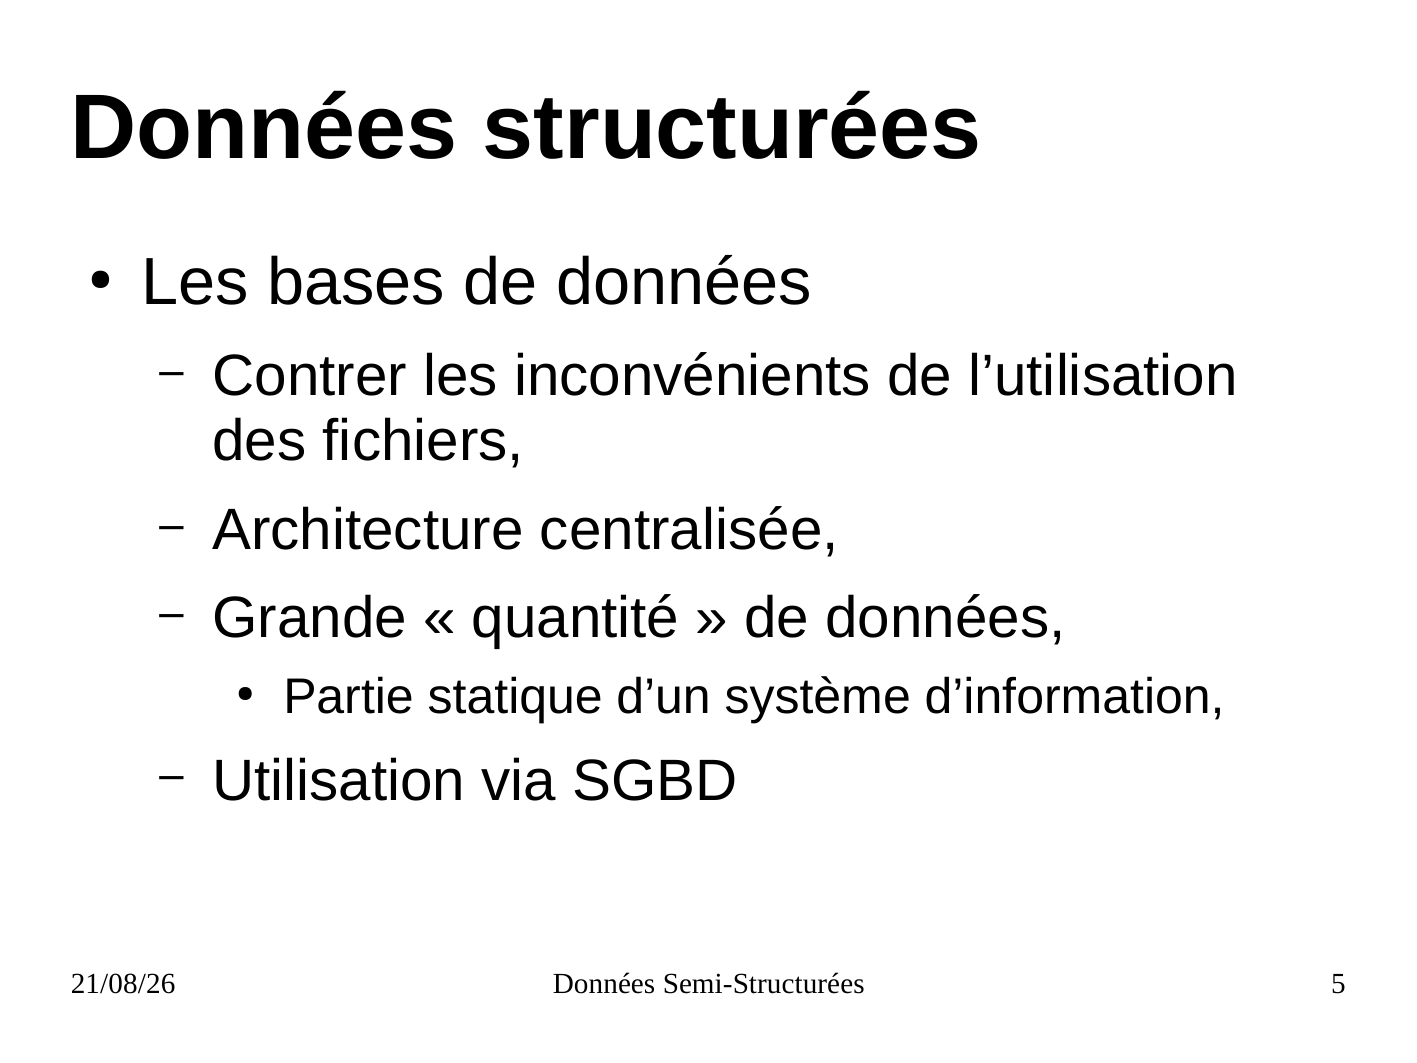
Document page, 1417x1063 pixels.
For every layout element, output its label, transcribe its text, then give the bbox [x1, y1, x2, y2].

title Données structurées [70, 42, 1346, 212]
list Les bases de données Contrer les inconvénients de l’utilisation des fichiers, Architecture centralisée, Grande « quantité » de données, Partie statique d’un système d’information, Utilisation via SGBD [70, 244, 1346, 925]
